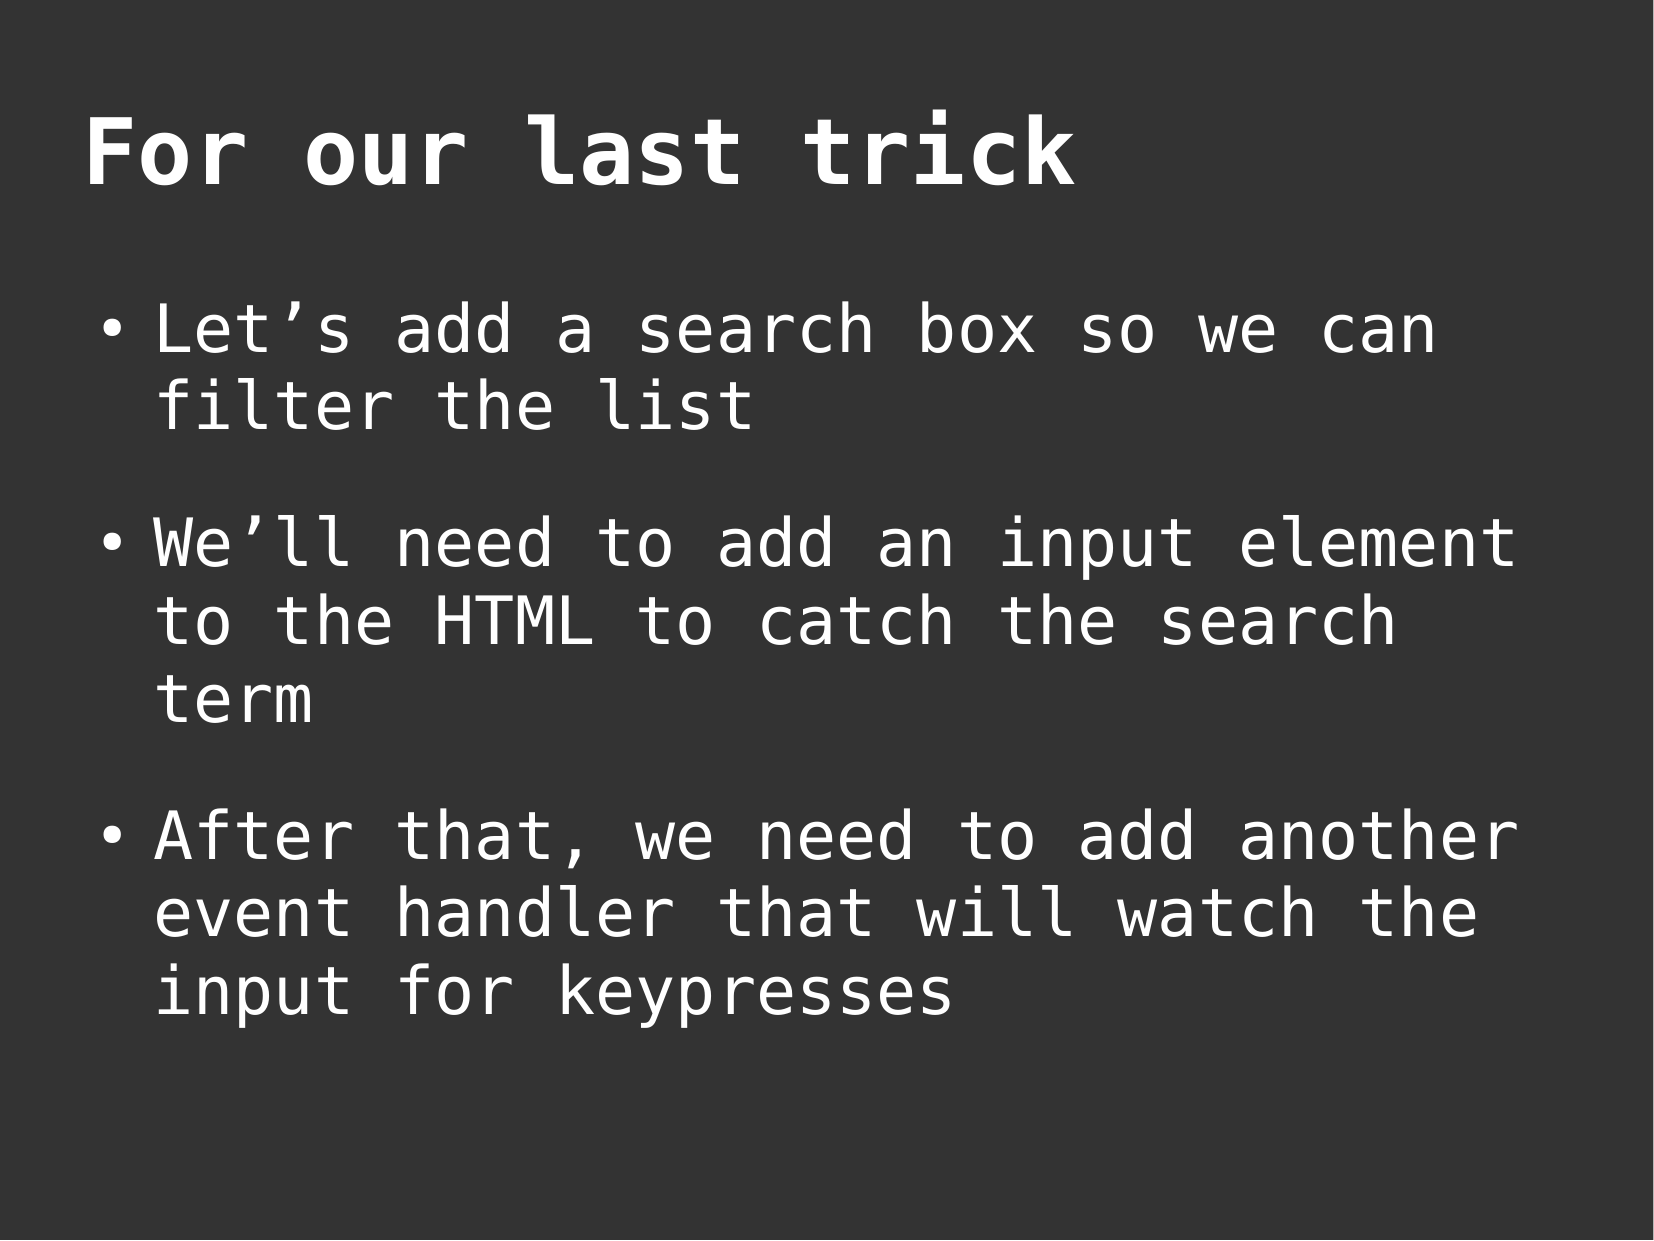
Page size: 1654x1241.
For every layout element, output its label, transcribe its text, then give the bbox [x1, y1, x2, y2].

list Let’s add a search box so we can filter the list We’ll need to add an input element to the HTML to catch the search term After that, we need to add another event handler that will watch the input for keypresses [82, 290, 1571, 1182]
title For our last trick [82, 49, 1571, 257]
